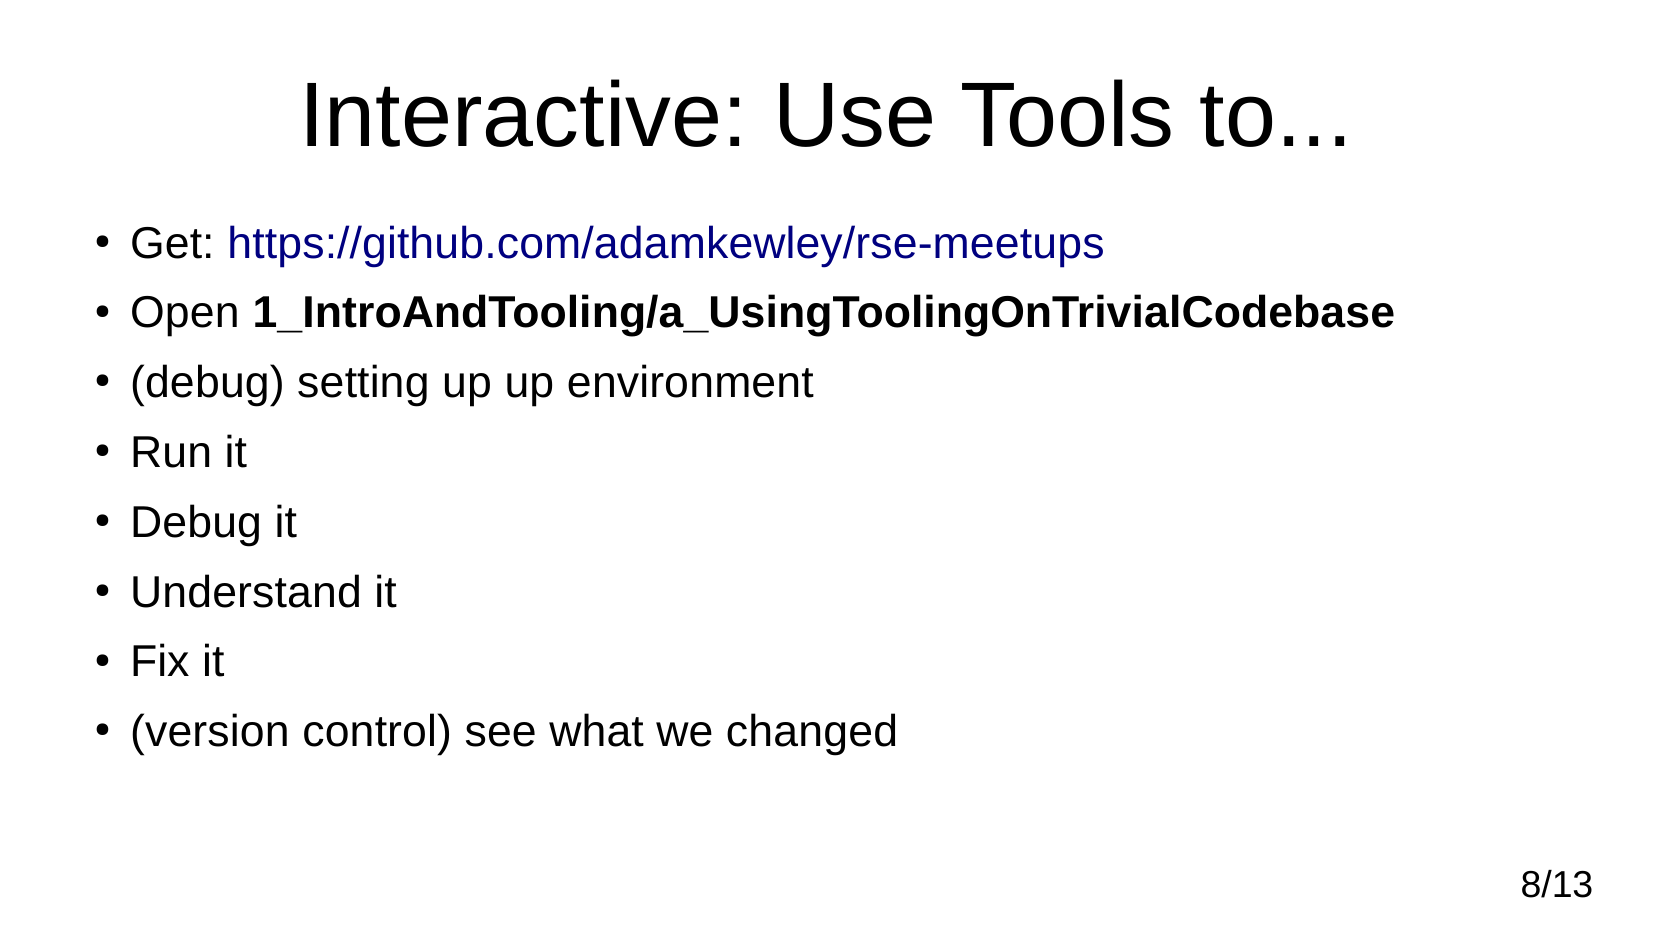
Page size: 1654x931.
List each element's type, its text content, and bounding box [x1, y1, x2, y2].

text_box <number>/13 [1505, 856, 1625, 914]
title Interactive: Use Tools to... [82, 37, 1571, 193]
list Get: https://github.com/adamkewley/rse-meetups Open 1_IntroAndTooling/a_UsingToolingOnTrivialCodebase (debug) setting up up environment Run it Debug it Understand it Fix it (version control) see what we changed [82, 217, 1571, 758]
